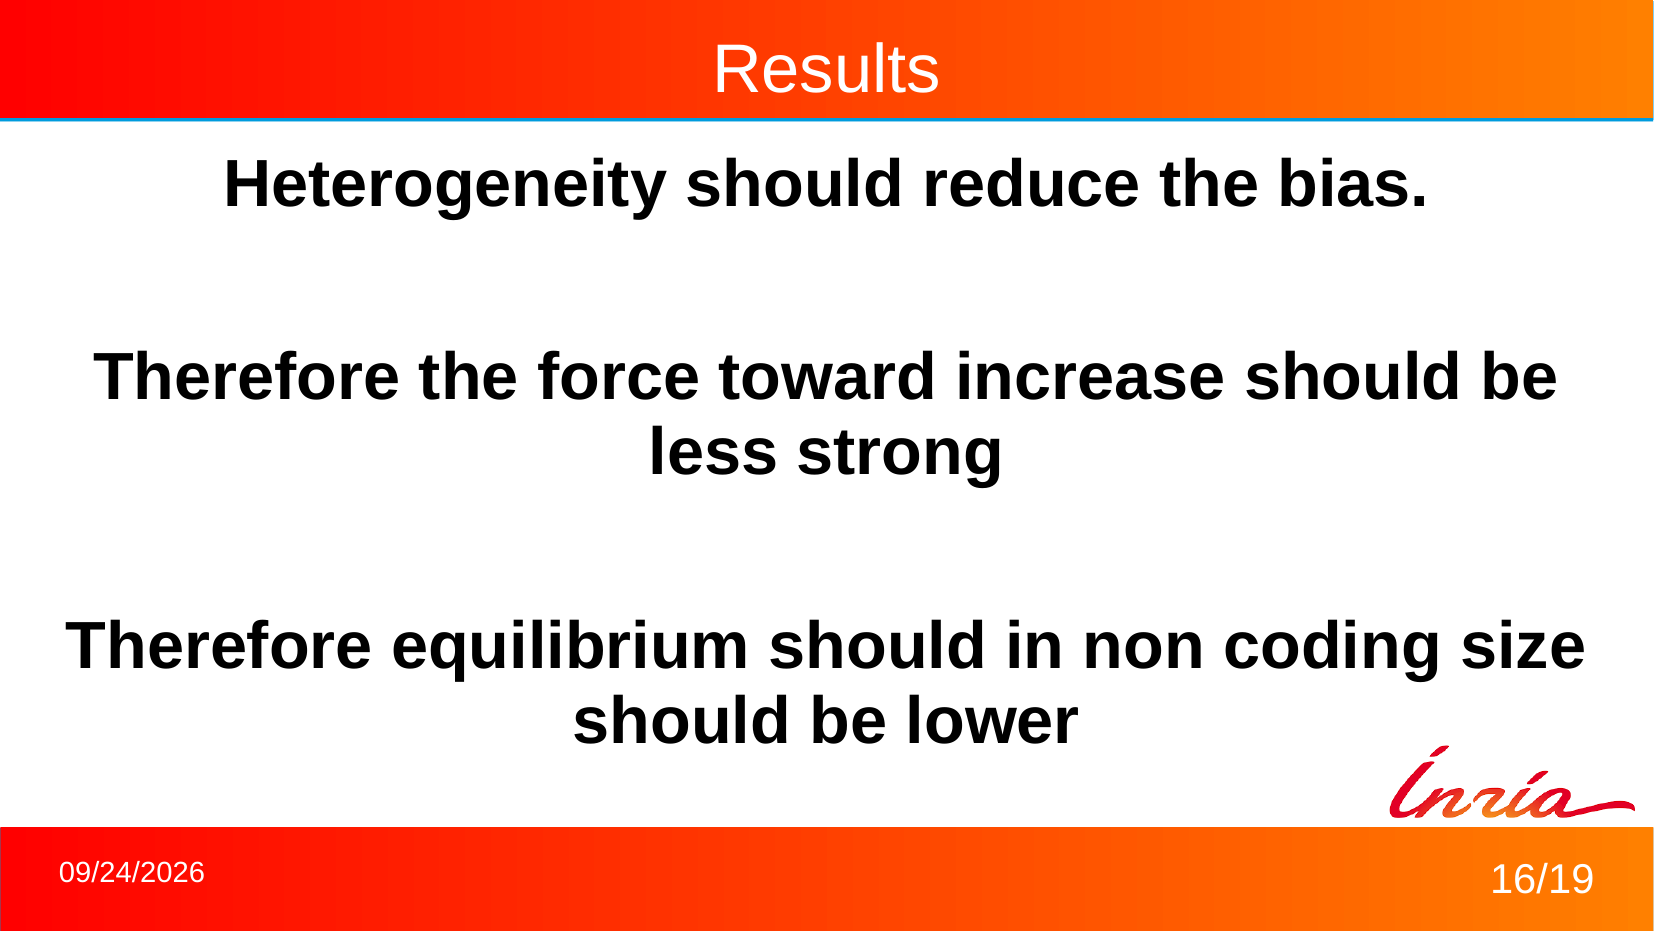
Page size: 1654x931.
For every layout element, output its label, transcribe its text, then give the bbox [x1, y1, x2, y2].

picture [1381, 732, 1648, 826]
list Heterogeneity should reduce the bias. Therefore the force toward increase should be less strong Therefore equilibrium should in non coding size should be lower [59, 348, 1595, 556]
title Results [59, 29, 1595, 108]
